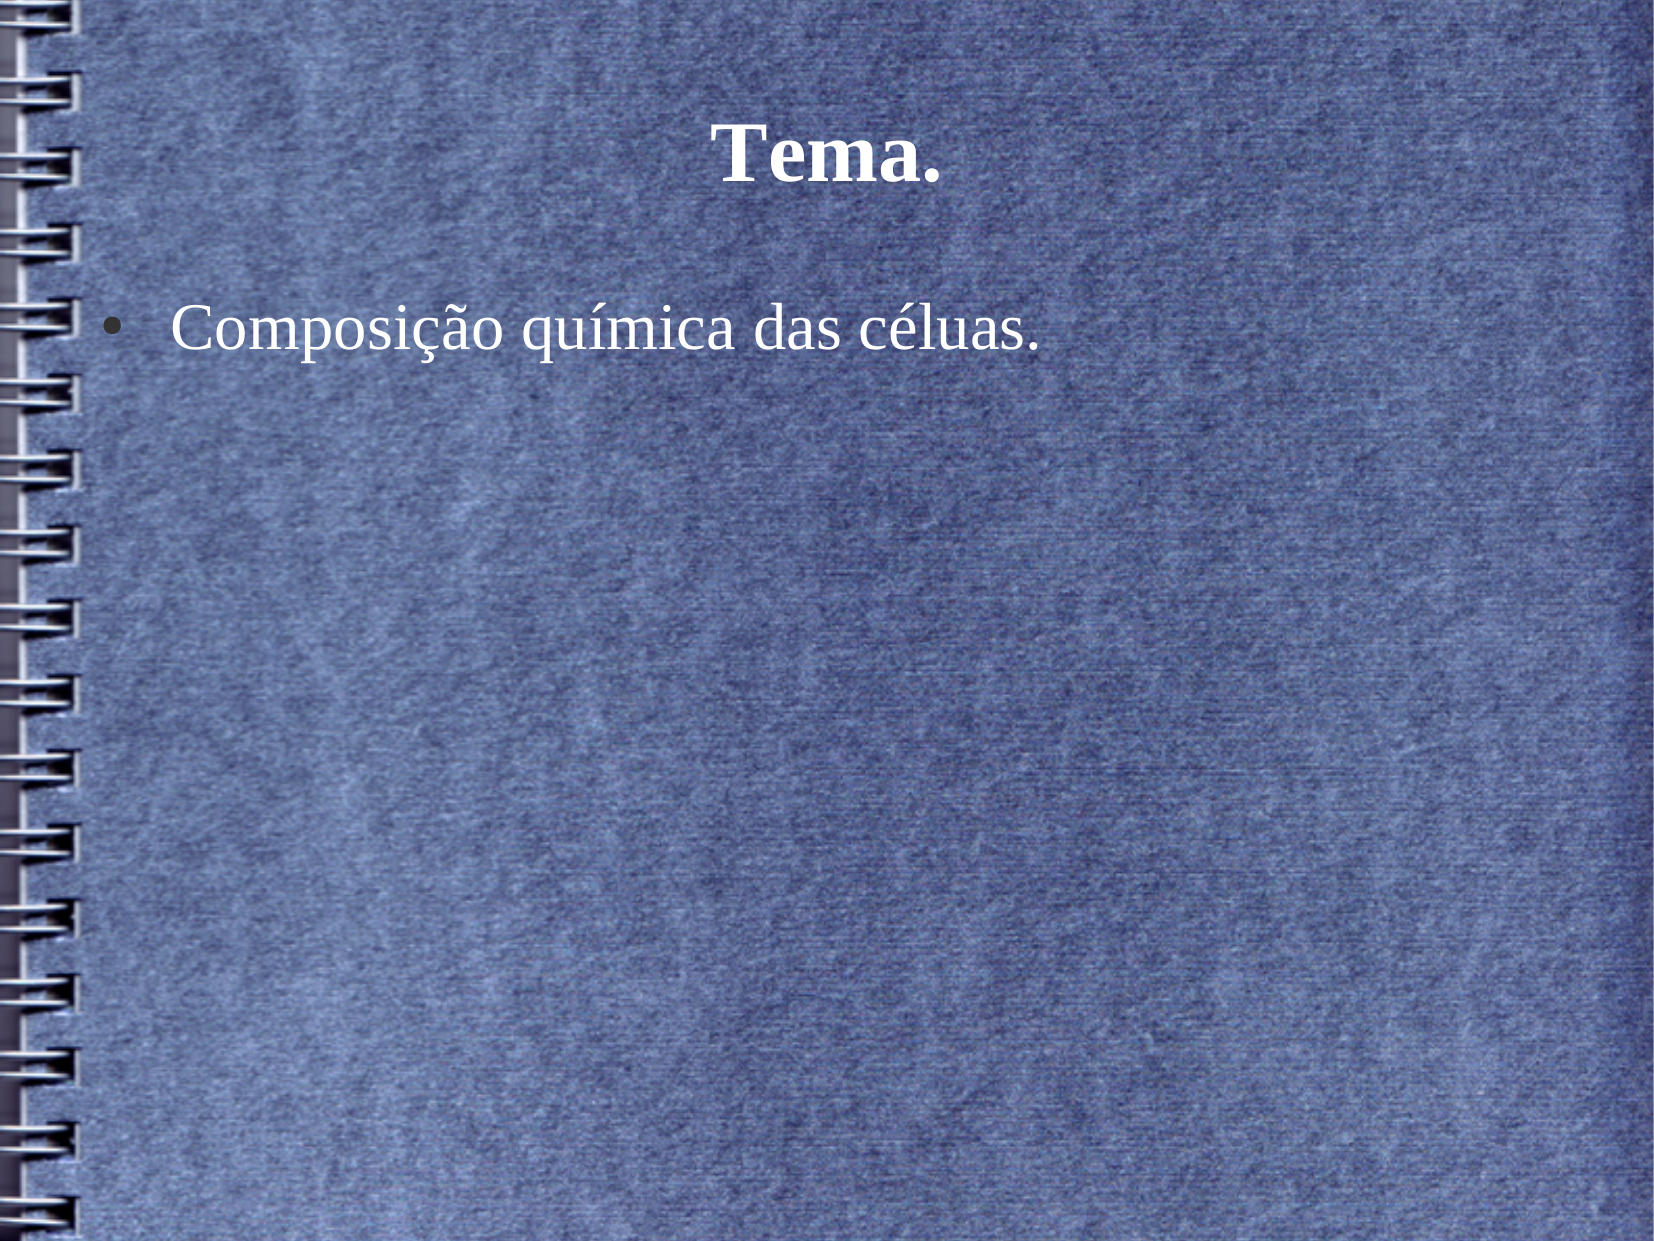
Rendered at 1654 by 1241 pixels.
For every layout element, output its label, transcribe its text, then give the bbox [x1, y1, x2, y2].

list Composição química das céluas. [82, 290, 1571, 1109]
title Tema. [82, 49, 1571, 257]
picture [0, 0, 1654, 1241]
